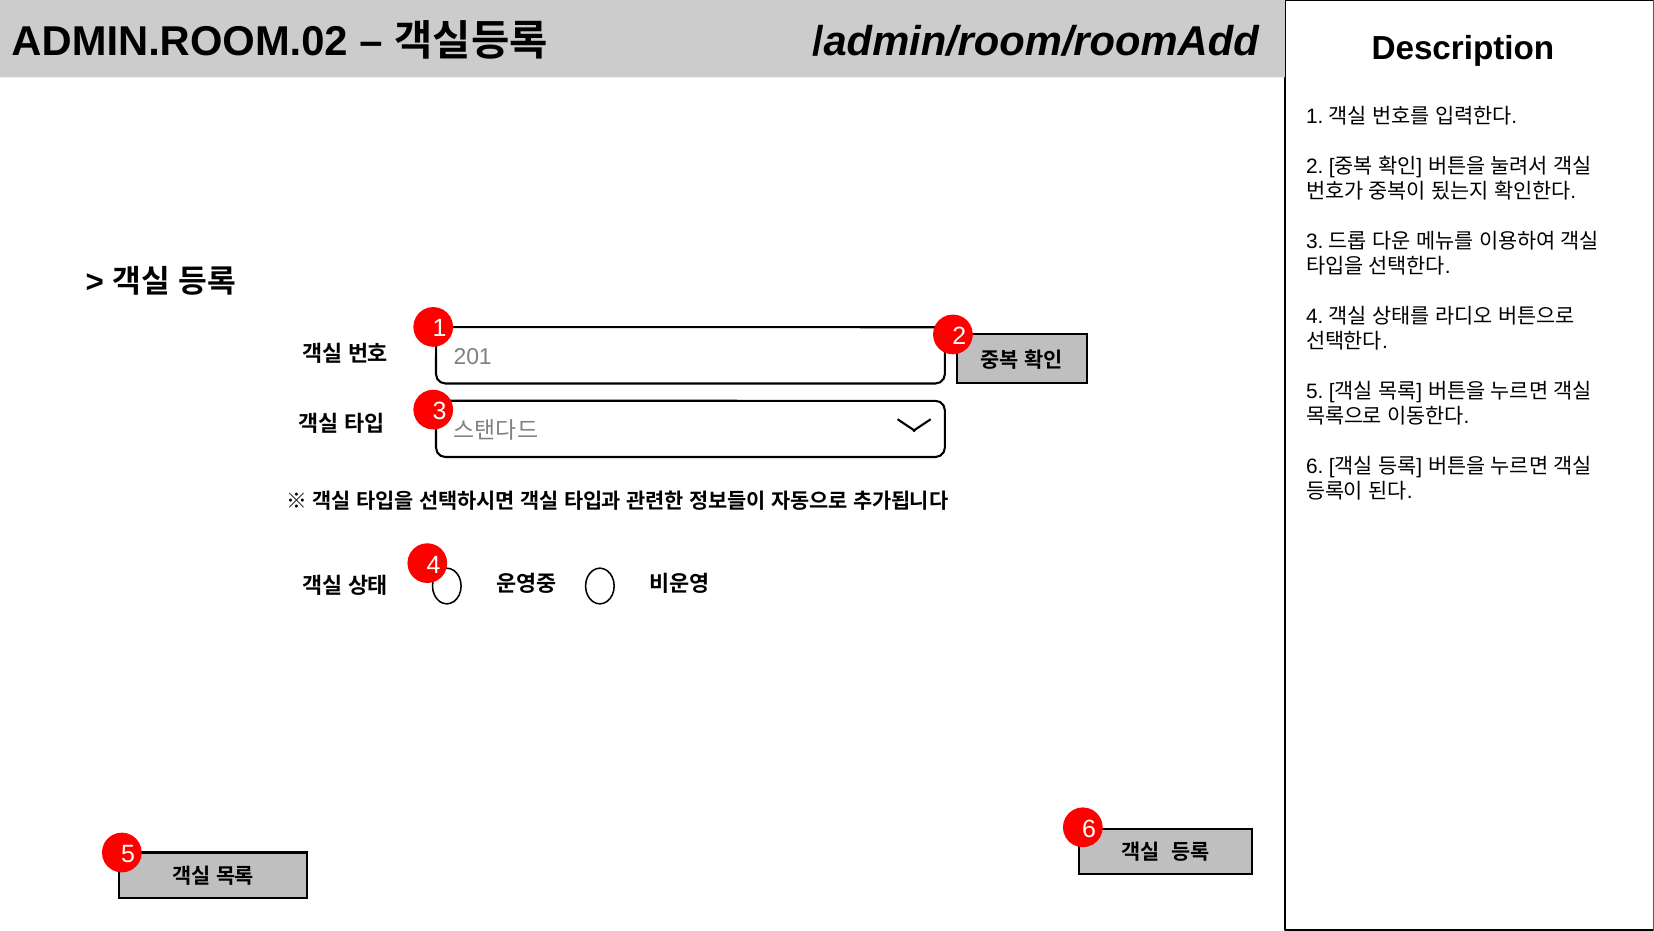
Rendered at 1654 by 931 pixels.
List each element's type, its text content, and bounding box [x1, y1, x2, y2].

text_box 201 [436, 327, 945, 384]
text_box 객실 등록 [1079, 828, 1252, 874]
text_box 스탠다드 [436, 400, 945, 458]
text_box 6 [1062, 807, 1103, 848]
text_box 1. 객실 번호를 입력한다. 2. [중복 확인] 버튼을 눌려서 객실 번호가 중복이 됬는지 확인한다. 3. 드롭 다운 메뉴를 이용하여 객실 타입을 선택한다. 4. 객실 상태를 라디오 버튼으로 선택한다. 5. [객실 목록] 버튼을 누르면 객실 목록으로 이동한다. 6. [객실 등록] 버튼을 누르면 객실 등록이 된다. [1291, 95, 1641, 931]
text_box ADMIN.ROOM.02 – 객실등록 /admin/room/roomAdd [0, 0, 1285, 78]
text_box 객실 번호 [287, 331, 414, 383]
text_box 중복 확인 [956, 334, 1087, 384]
text_box 객실 목록 [119, 852, 308, 898]
text_box [585, 568, 615, 604]
text_box 1 [413, 307, 454, 347]
text_box 5 [101, 832, 142, 873]
text_box 2 [933, 314, 973, 355]
text_box ※ 객실 타입을 선택하시면 객실 타입과 관련한 정보들이 자동으로 추가됩니다 [271, 480, 981, 531]
text_box 3 [413, 389, 454, 430]
text_box > 객실 등록 [70, 253, 414, 305]
text_box 4 [407, 543, 448, 584]
text_box 객실 타입 [283, 401, 414, 453]
text_box 객실 상태 [287, 563, 408, 615]
text_box 비운영 [634, 562, 743, 613]
text_box [432, 568, 462, 604]
text_box [1285, 0, 1654, 930]
text_box 운영중 [481, 562, 590, 613]
text_box Description [1291, 18, 1635, 78]
